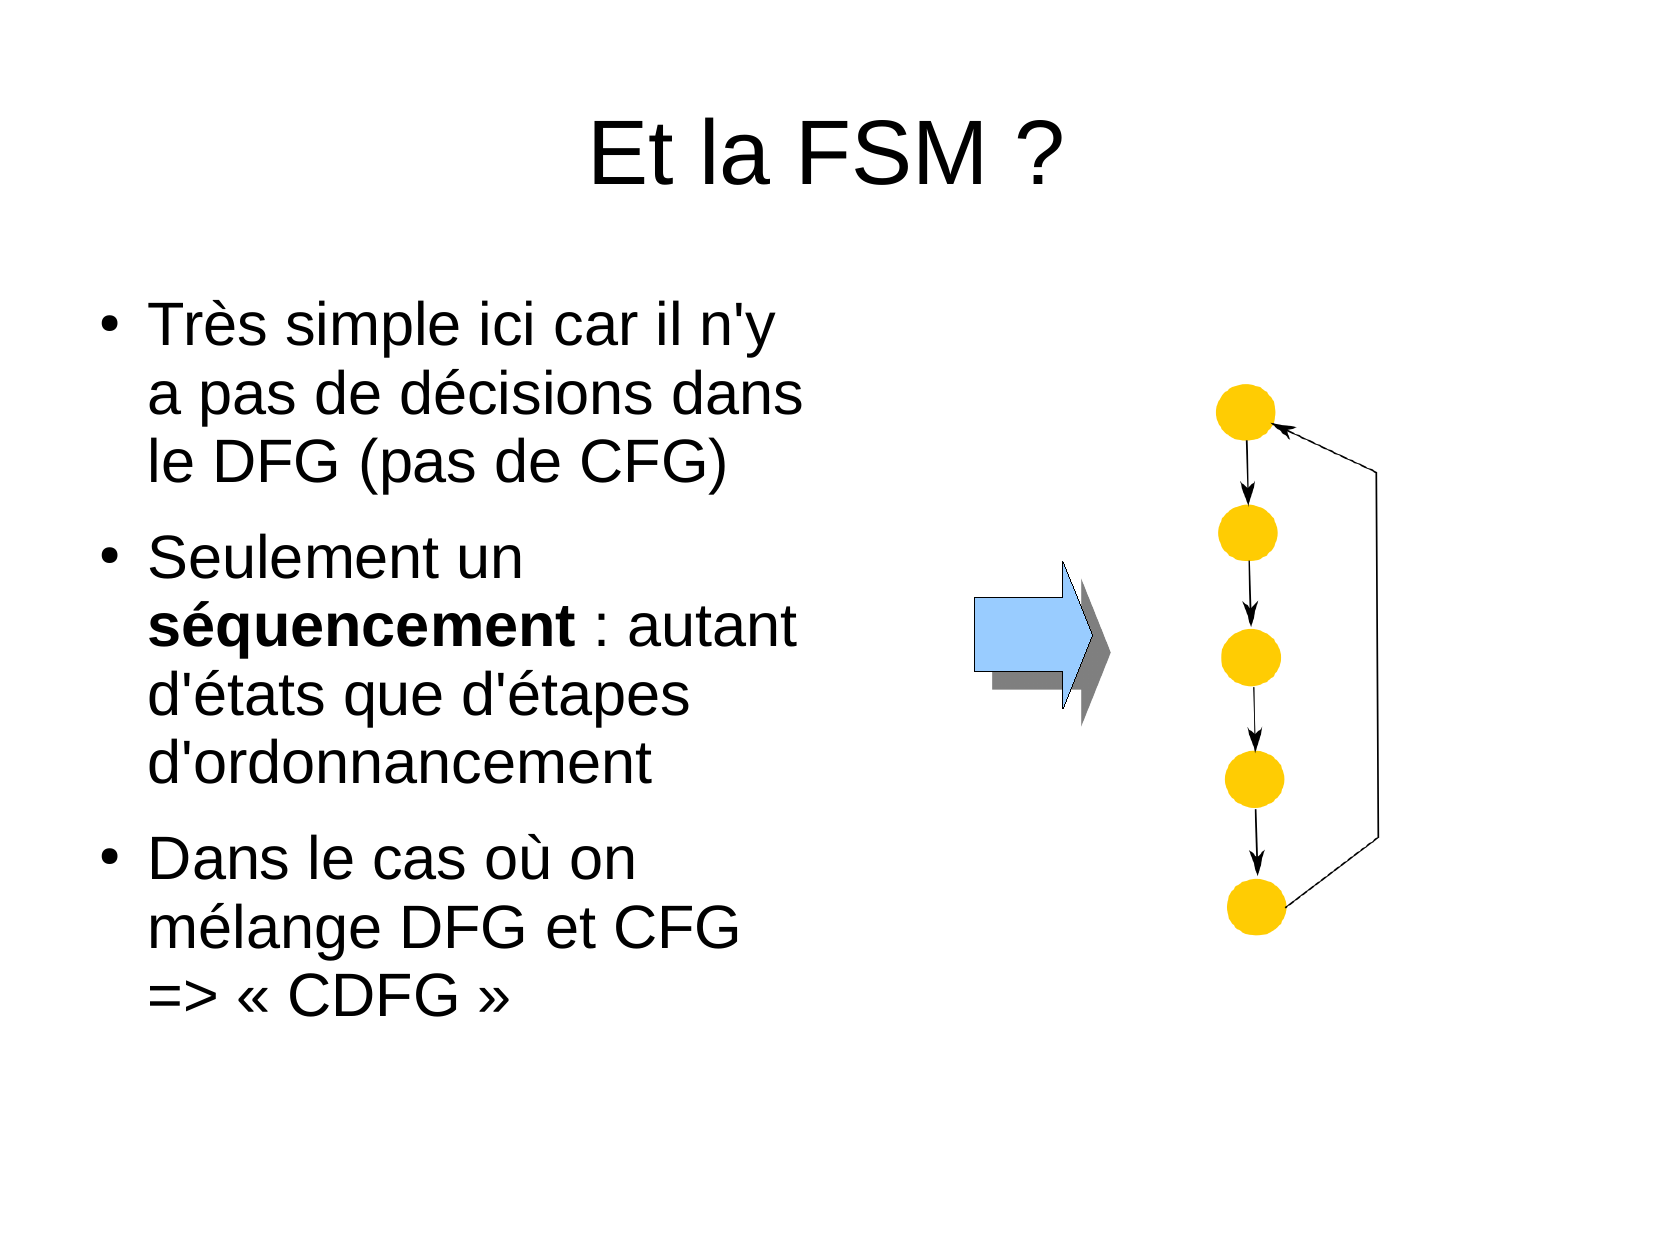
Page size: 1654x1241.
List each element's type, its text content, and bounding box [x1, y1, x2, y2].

text_box [974, 561, 1093, 709]
list Très simple ici car il n'y a pas de décisions dans le DFG (pas de CFG) Seulement un séquencement : autant d'états que d'étapes d'ordonnancement Dans le cas où on mélange DFG et CFG => « CDFG » [82, 290, 809, 1109]
picture [918, 236, 1565, 1109]
title Et la FSM ? [82, 49, 1571, 257]
